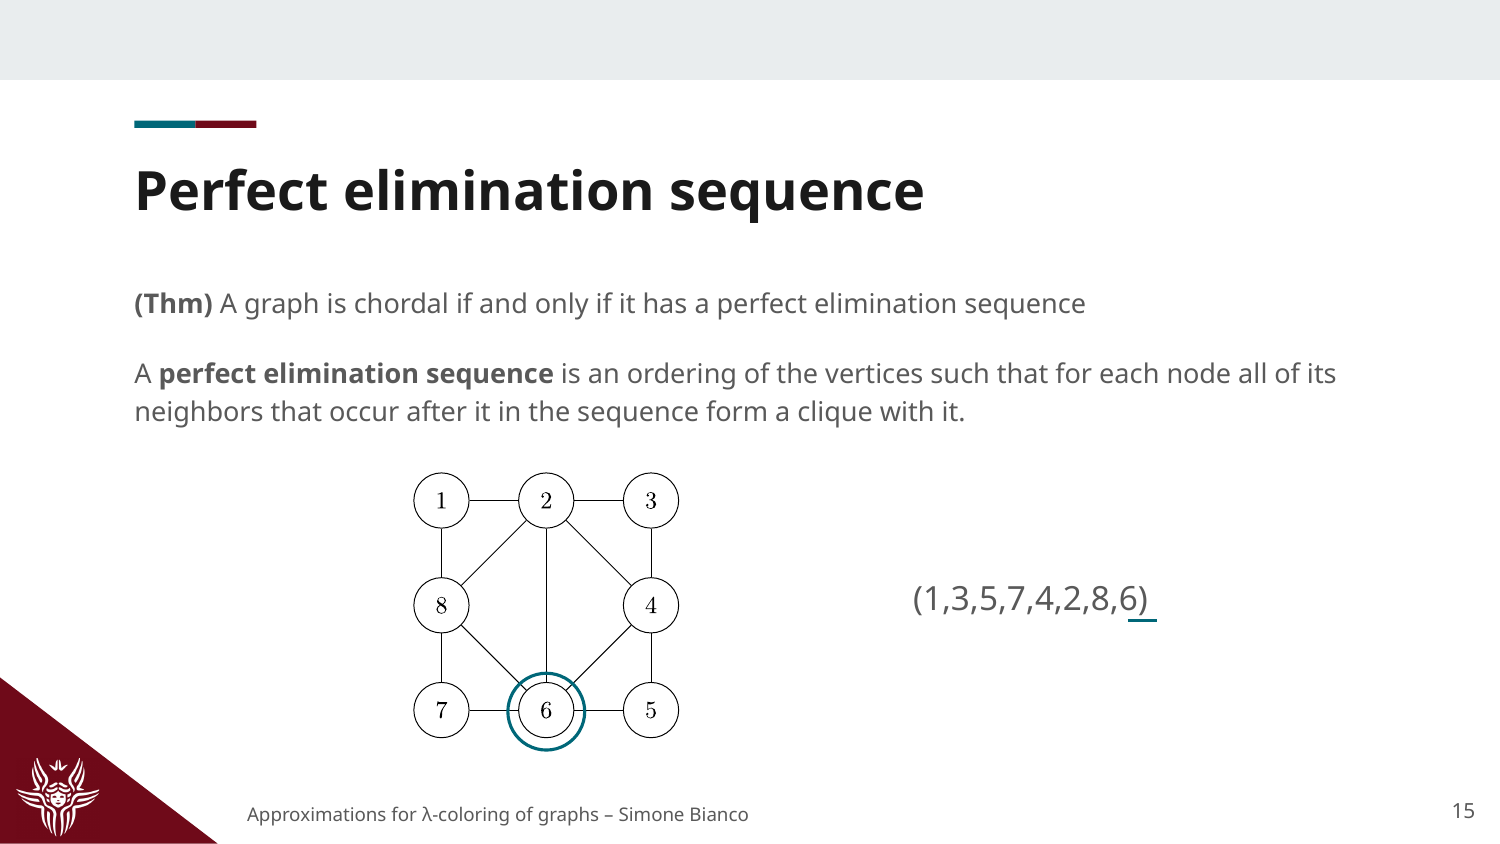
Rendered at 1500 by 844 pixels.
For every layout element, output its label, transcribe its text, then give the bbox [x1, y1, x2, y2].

title Perfect elimination sequence [119, 141, 1381, 230]
list (Thm) A graph is chordal if and only if it has a perfect elimination sequence A perfect elimination sequence is an ordering of the vertices such that for each node all of its neighbors that occur after it in the sequence form a clique with it. [119, 266, 1418, 637]
picture [413, 472, 680, 739]
slide_number <number> [1400, 779, 1491, 844]
picture [510, 675, 583, 739]
text_box (1,3,5,7,4,2,8,6) [879, 561, 1182, 665]
picture [16, 758, 100, 839]
text_box Approximations for λ-coloring of graphs – Simone Bianco [232, 783, 1193, 839]
